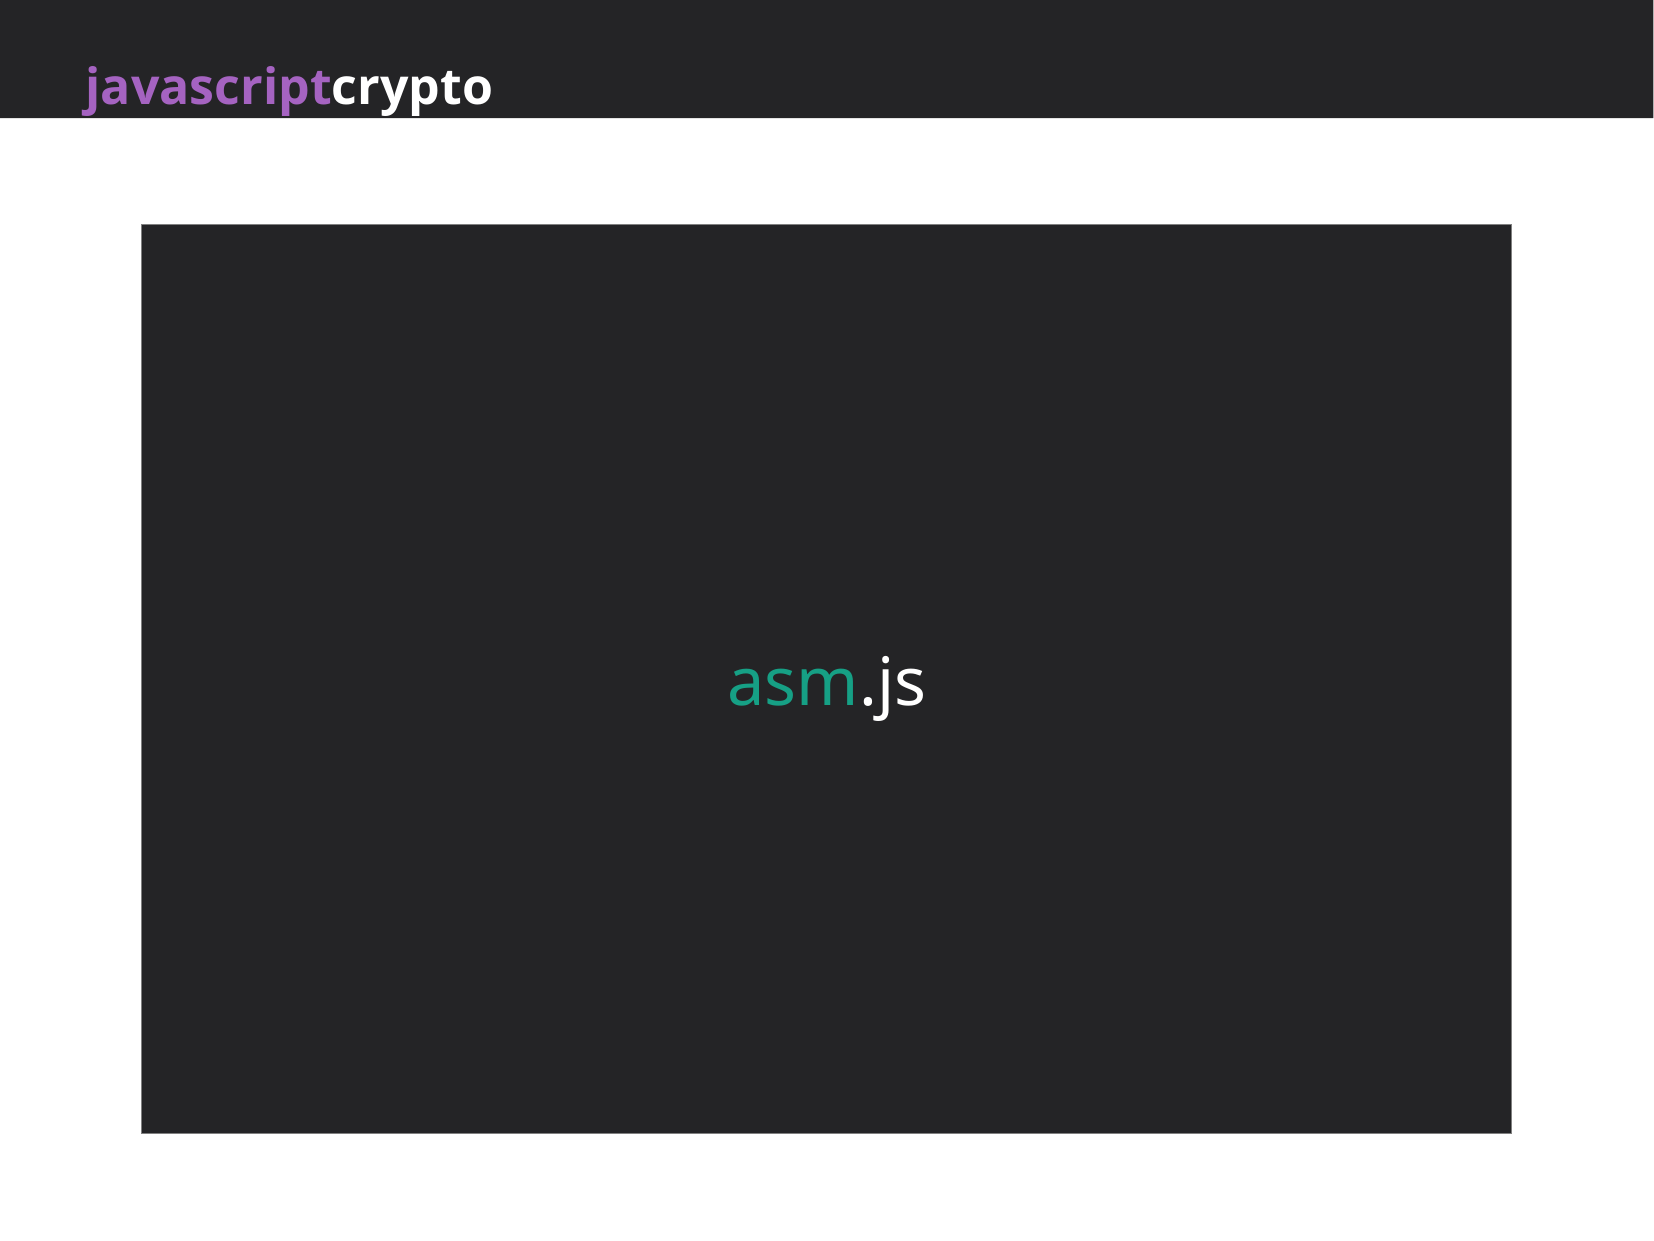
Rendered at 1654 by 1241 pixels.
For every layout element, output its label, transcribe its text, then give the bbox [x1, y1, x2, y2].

text_box asm.js [141, 224, 1512, 1134]
text_box javascriptcrypto [70, 43, 544, 119]
text_box [0, 0, 1654, 119]
